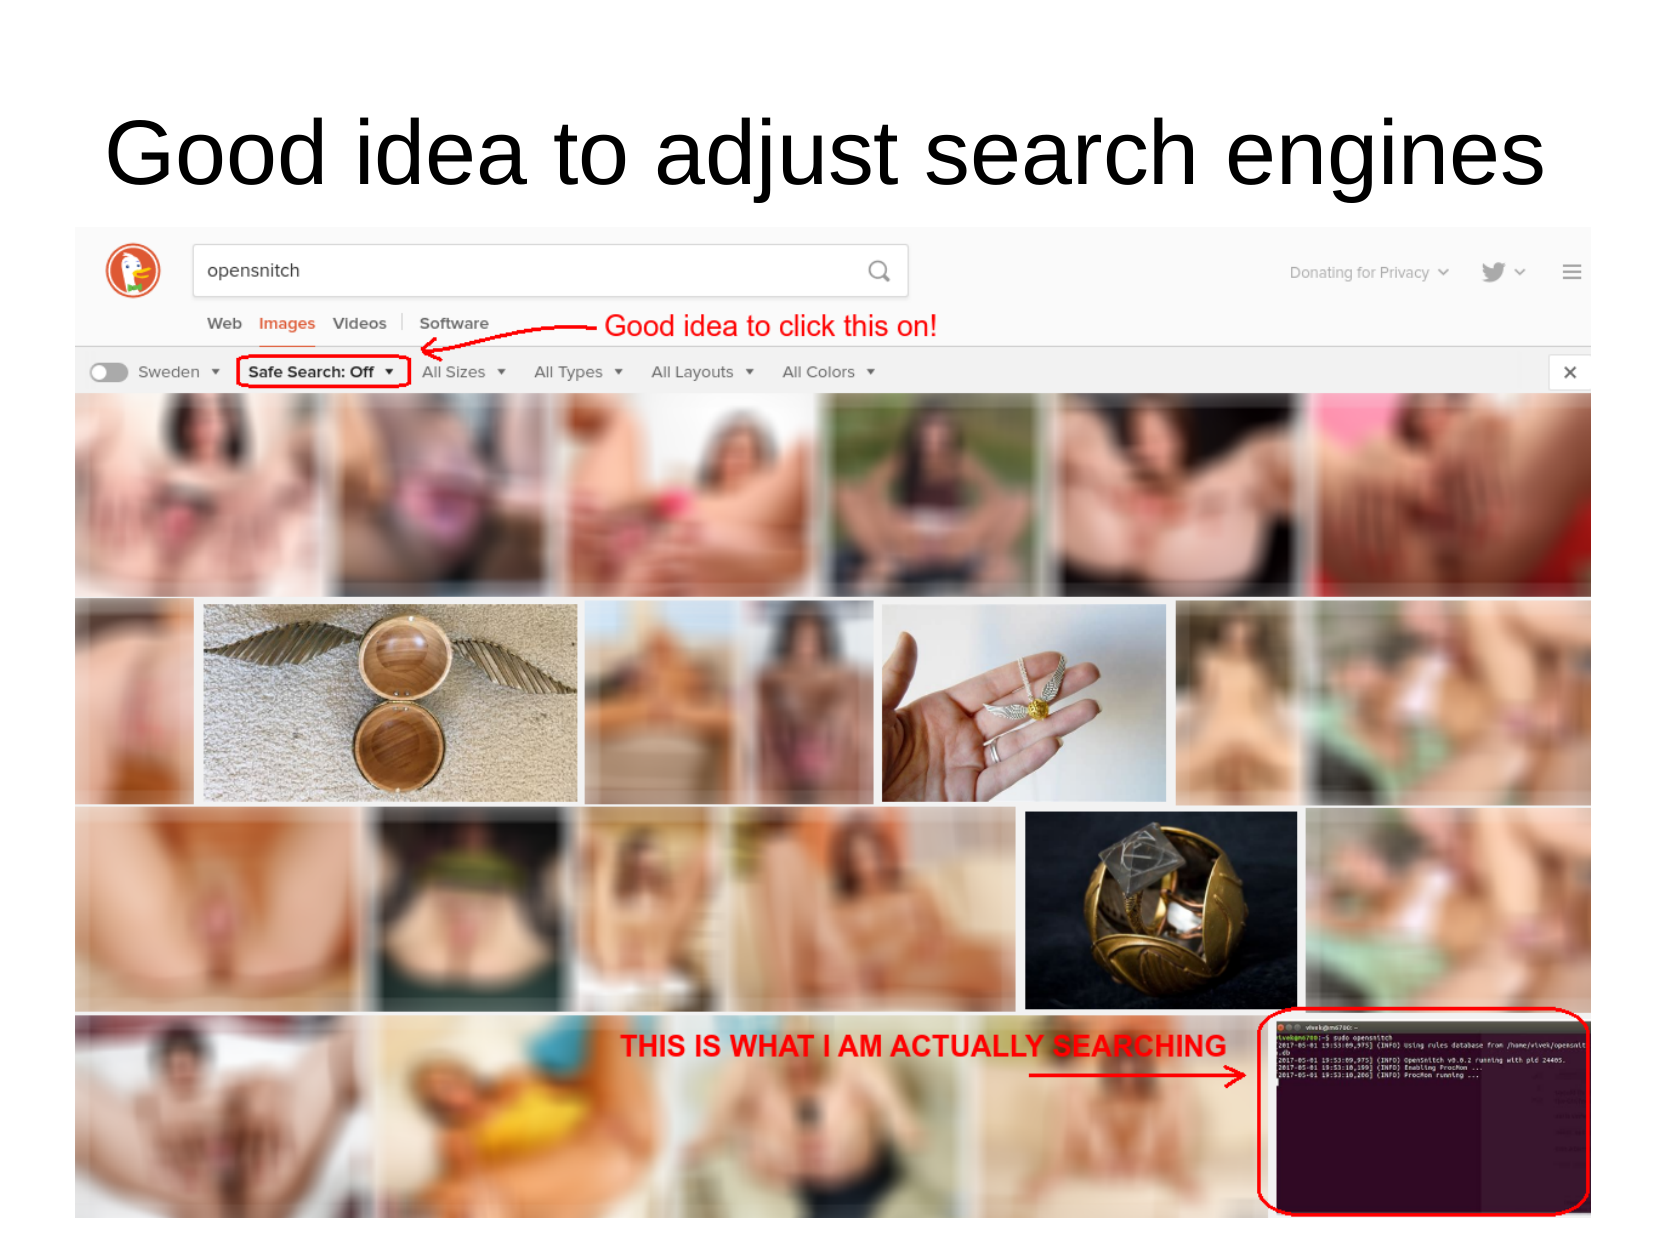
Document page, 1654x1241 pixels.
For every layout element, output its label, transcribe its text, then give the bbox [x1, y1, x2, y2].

title Good idea to adjust search engines [82, 49, 1571, 227]
picture [75, 227, 1591, 1218]
